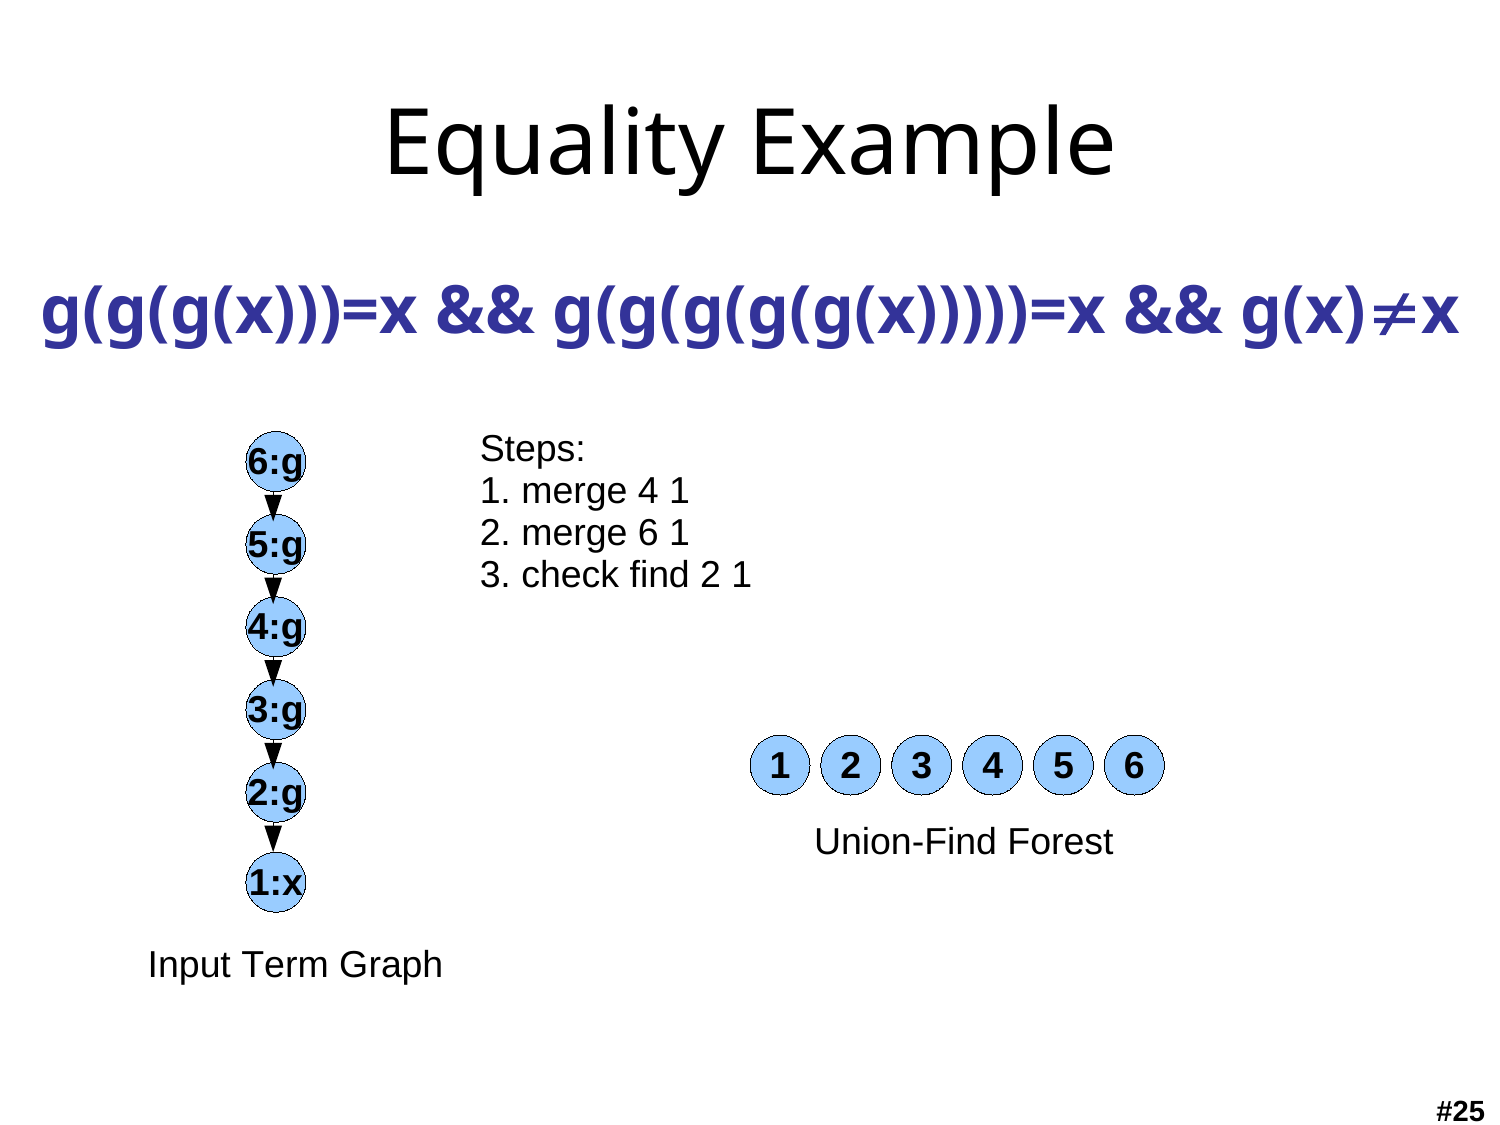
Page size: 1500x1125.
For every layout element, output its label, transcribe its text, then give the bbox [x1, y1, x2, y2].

text_box 5 [1033, 735, 1094, 796]
text_box 4:g [245, 596, 306, 657]
text_box Union-Find Forest [799, 813, 1129, 871]
text_box 1 [750, 735, 811, 796]
text_box 5:g [245, 514, 306, 575]
text_box 3 [891, 735, 952, 796]
text_box Input Term Graph [132, 935, 459, 993]
list g(g(g(x)))=x && g(g(g(g(g(x)))))=x && g(x)x [24, 262, 1476, 1101]
text_box 2 [820, 735, 881, 796]
text_box 1:x [245, 852, 306, 913]
text_box 6 [1104, 735, 1165, 796]
text_box 2:g [245, 762, 306, 823]
text_box 6:g [245, 431, 306, 492]
text_box 4 [962, 735, 1023, 796]
title Equality Example [24, 45, 1476, 233]
text_box 3:g [245, 679, 306, 740]
text_box Steps: 1. merge 4 1 2. merge 6 1 3. check find 2 1 [465, 420, 795, 604]
